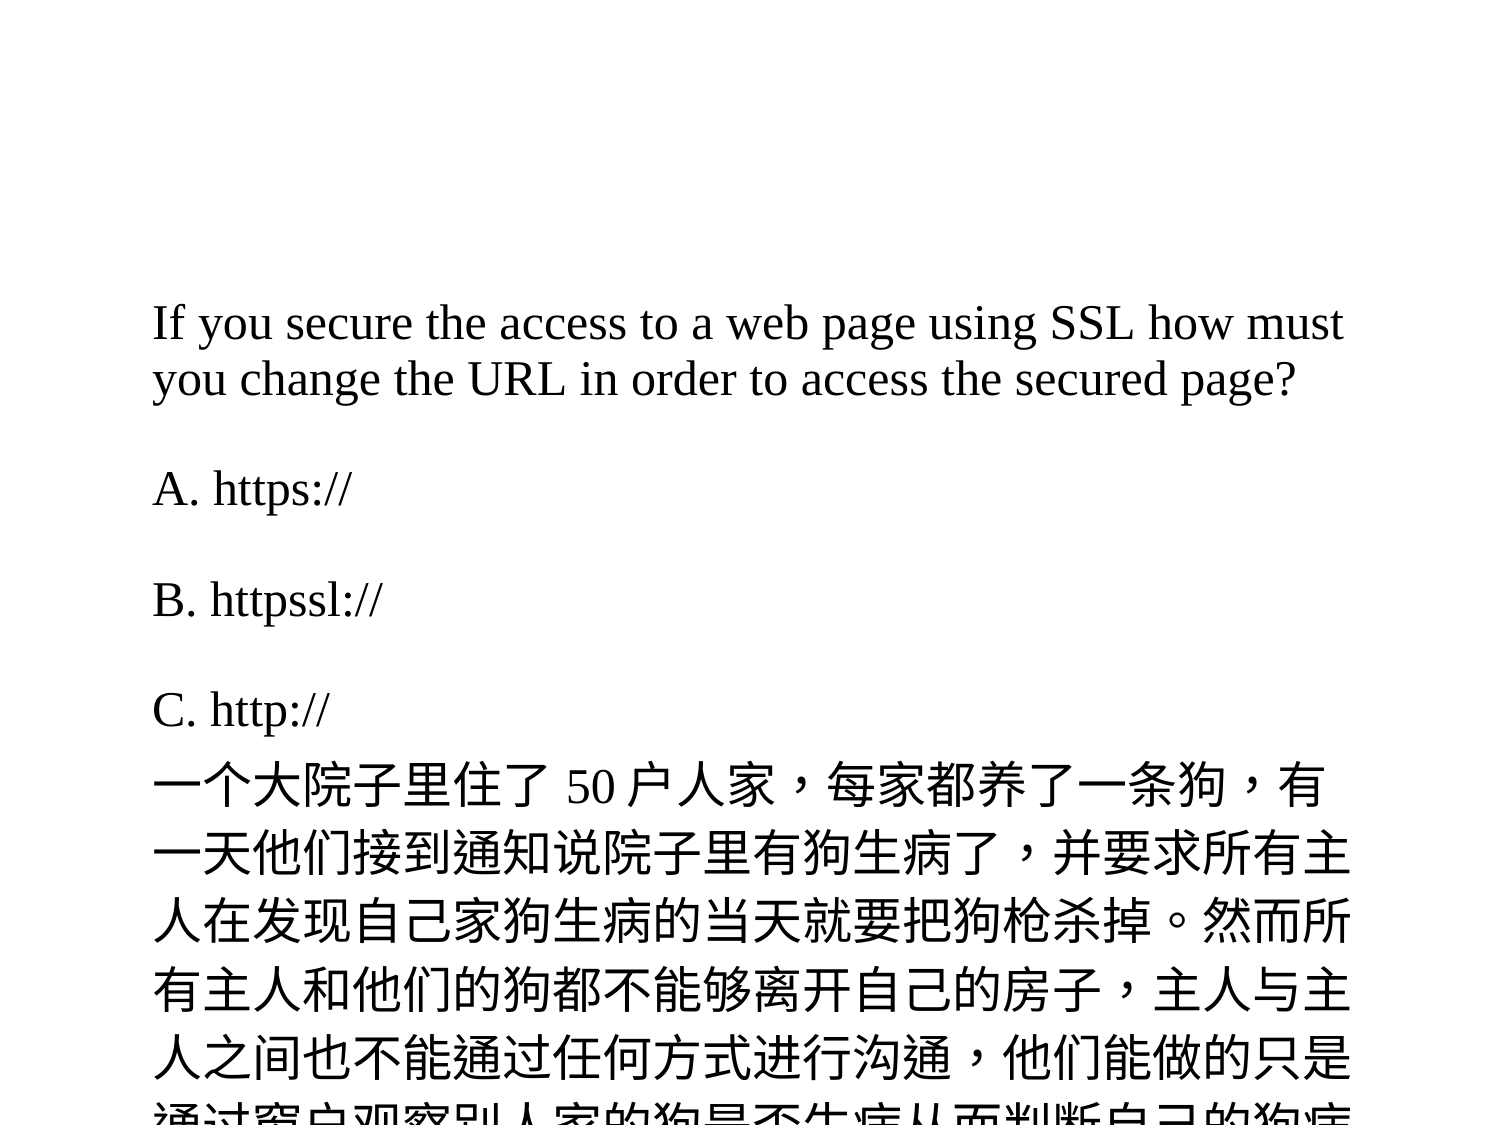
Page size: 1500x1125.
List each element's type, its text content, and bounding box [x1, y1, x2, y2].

text_box If you secure the access to a web page using SSL how must you change the URL in order to access the secured page? A. https:// B. httpssl:// C. http:// 一个大院子里住了50户人家，每家都养了一条狗，有一天他们接到通知说院子里有狗生病了，并要求所有主人在发现自己家狗生病的当天就要把狗枪杀掉。然而所有主人和他们的狗都不能够离开自己的房子，主人与主人之间也不能通过任何方式进行沟通，他们能做的只是通过窗户观察别人家的狗是否生病从而判断自己的狗病否。（就是说，每个主人只能看出其他49家的狗是不是生病，单独看自己的狗是看不出来的） 第一天没有枪声，第二天还是没有枪声，第三天传出一阵枪声，问有多少条狗被枪杀。 [137, 287, 1375, 1125]
